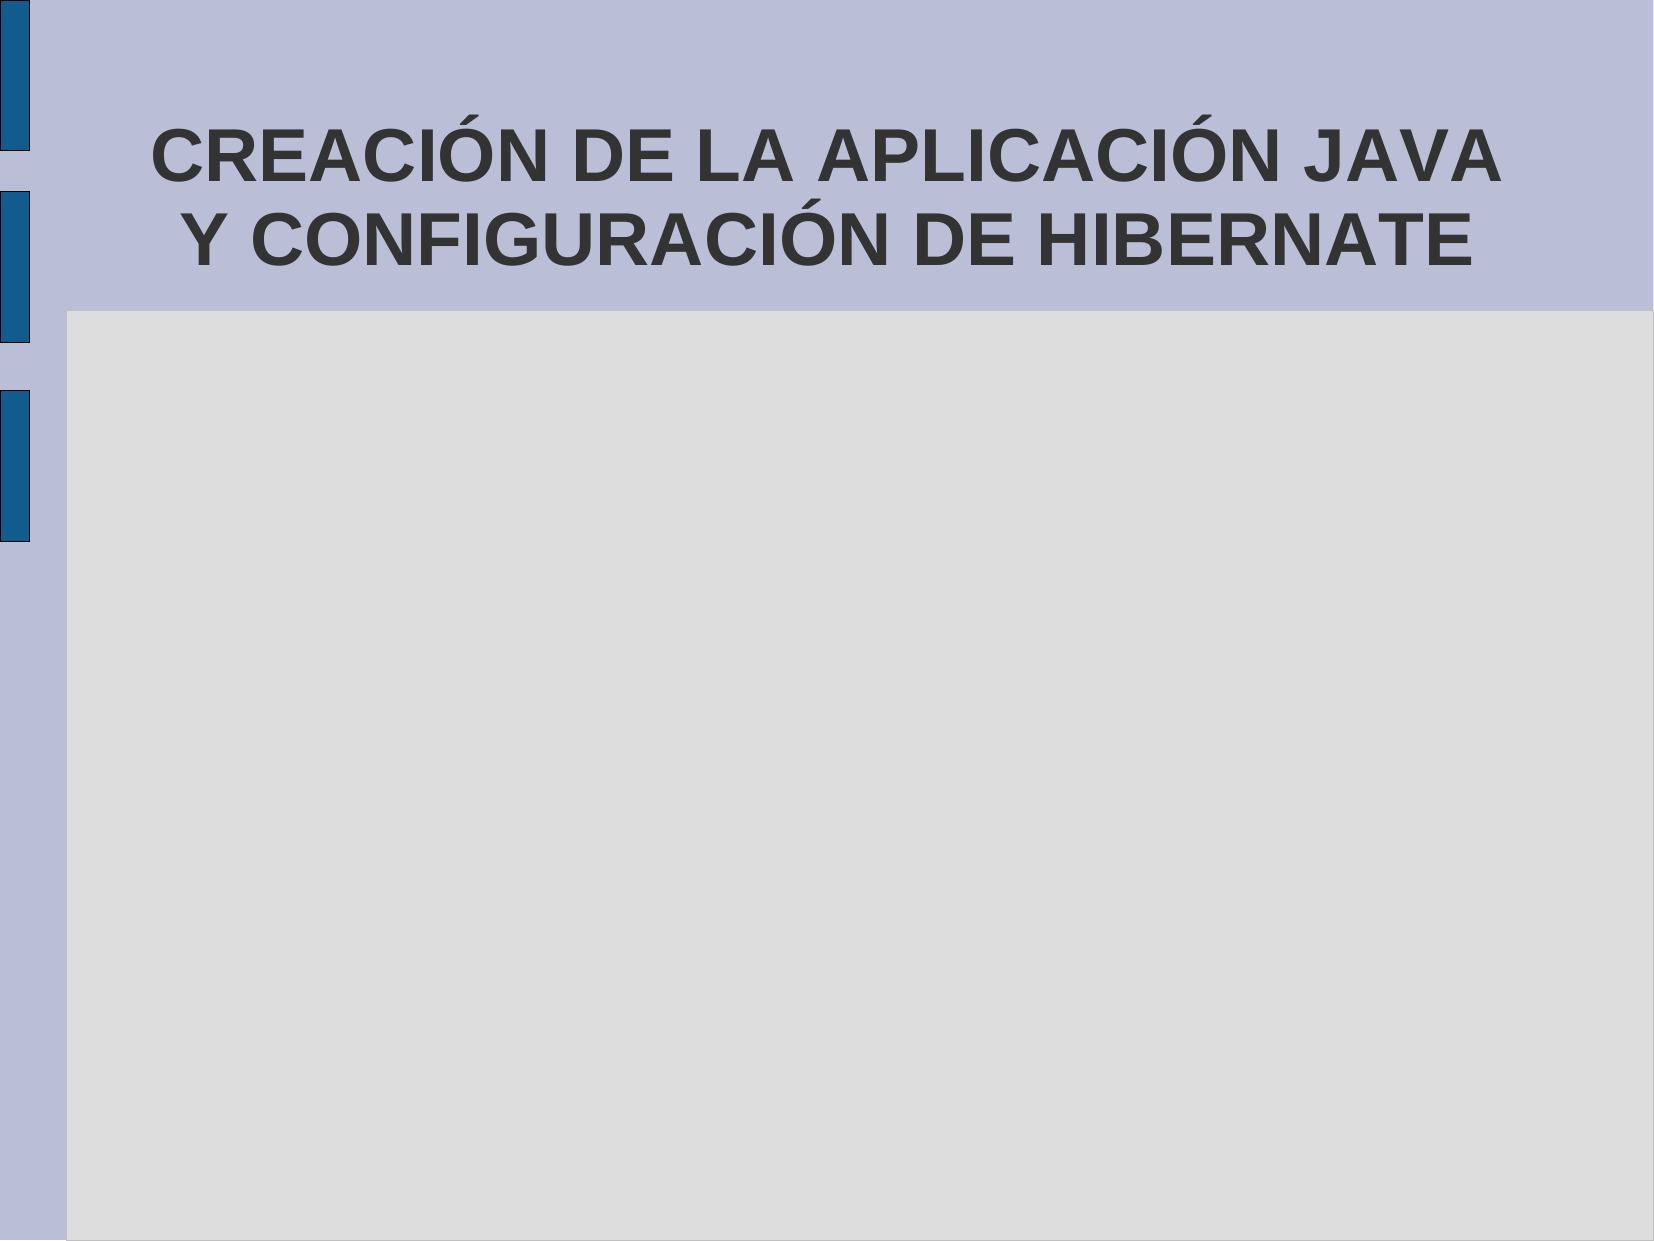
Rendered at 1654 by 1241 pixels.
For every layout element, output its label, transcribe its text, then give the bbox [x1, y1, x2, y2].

title CREACIÓN DE LA APLICACIÓN JAVA Y CONFIGURACIÓN DE HIBERNATE [121, 40, 1534, 355]
